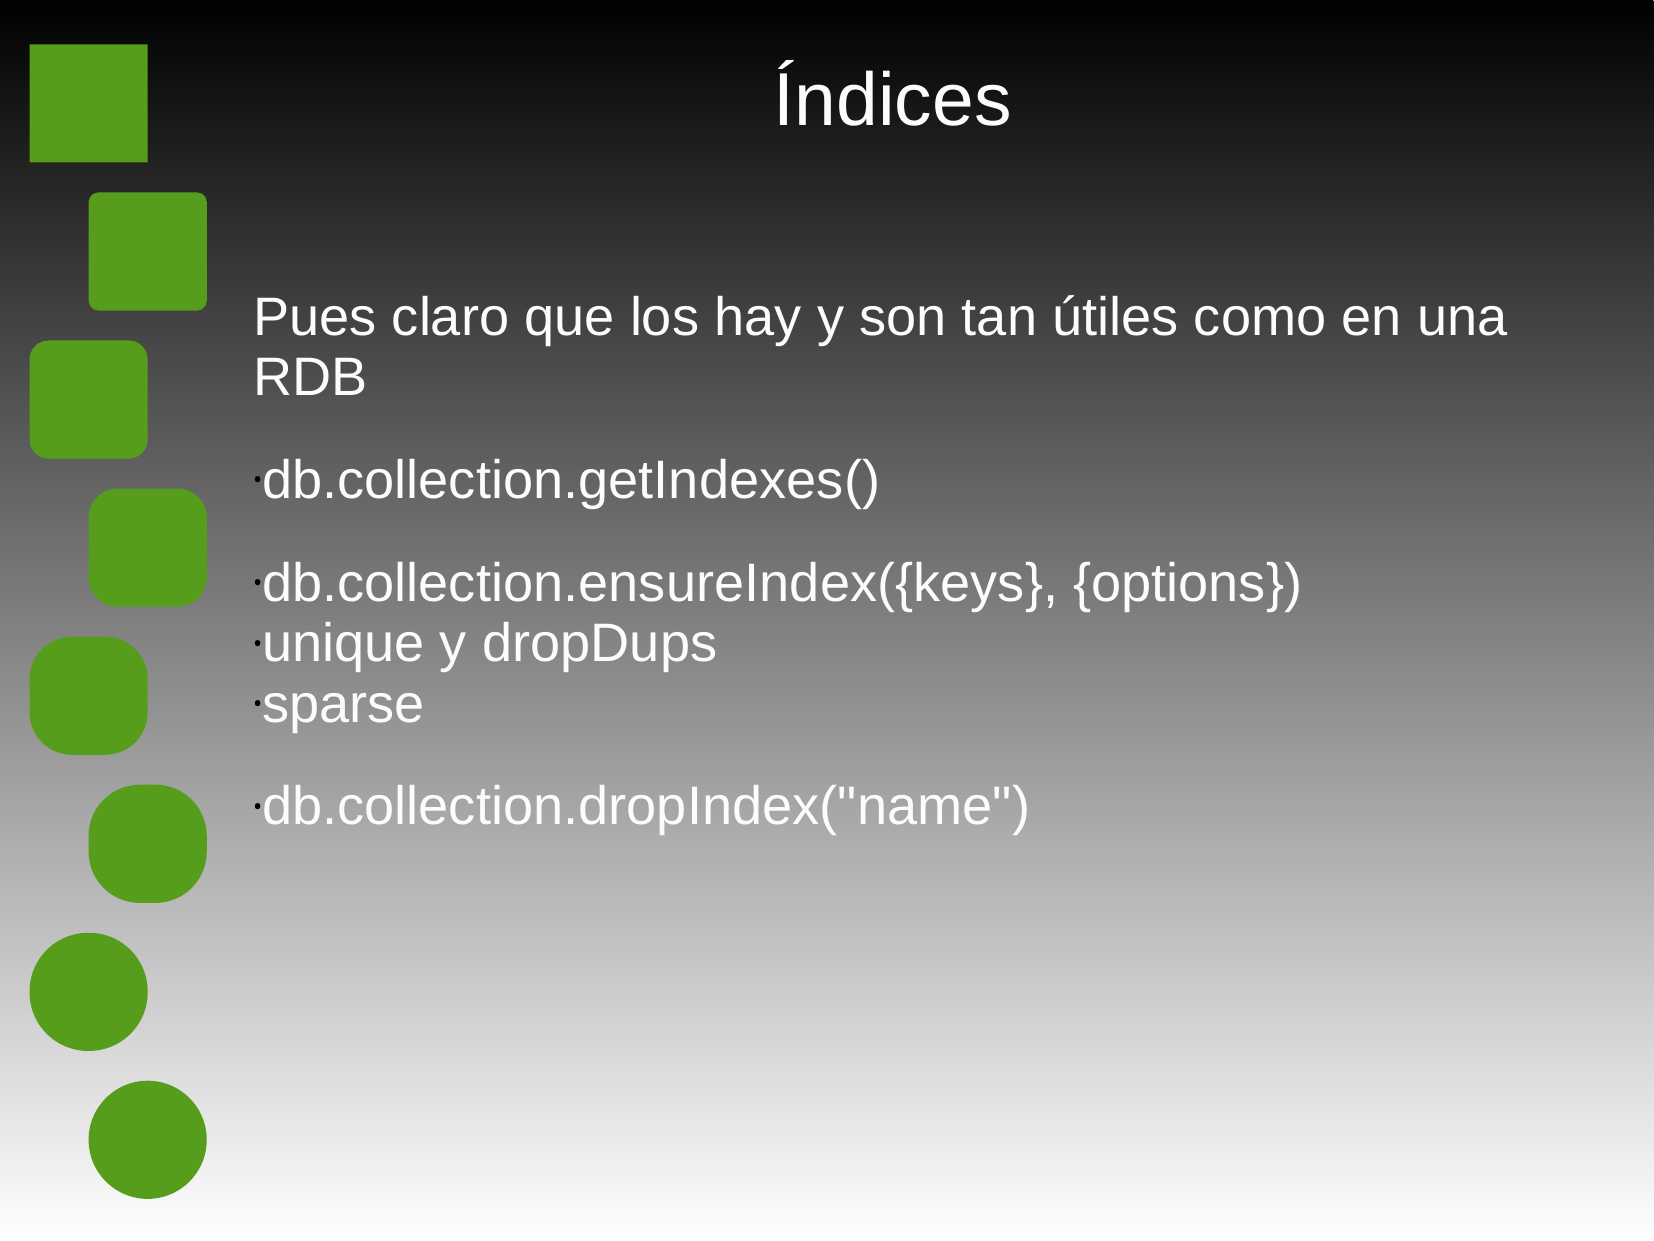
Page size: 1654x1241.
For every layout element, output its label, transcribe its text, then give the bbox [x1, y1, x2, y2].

title Índices [214, 49, 1571, 236]
text_box Pues claro que los hay y son tan útiles como en una RDB db.collection.getIndexes() db.collection.ensureIndex({keys}, {options}) unique y dropDups sparse db.collection.dropIndex("name") [238, 278, 1632, 1219]
